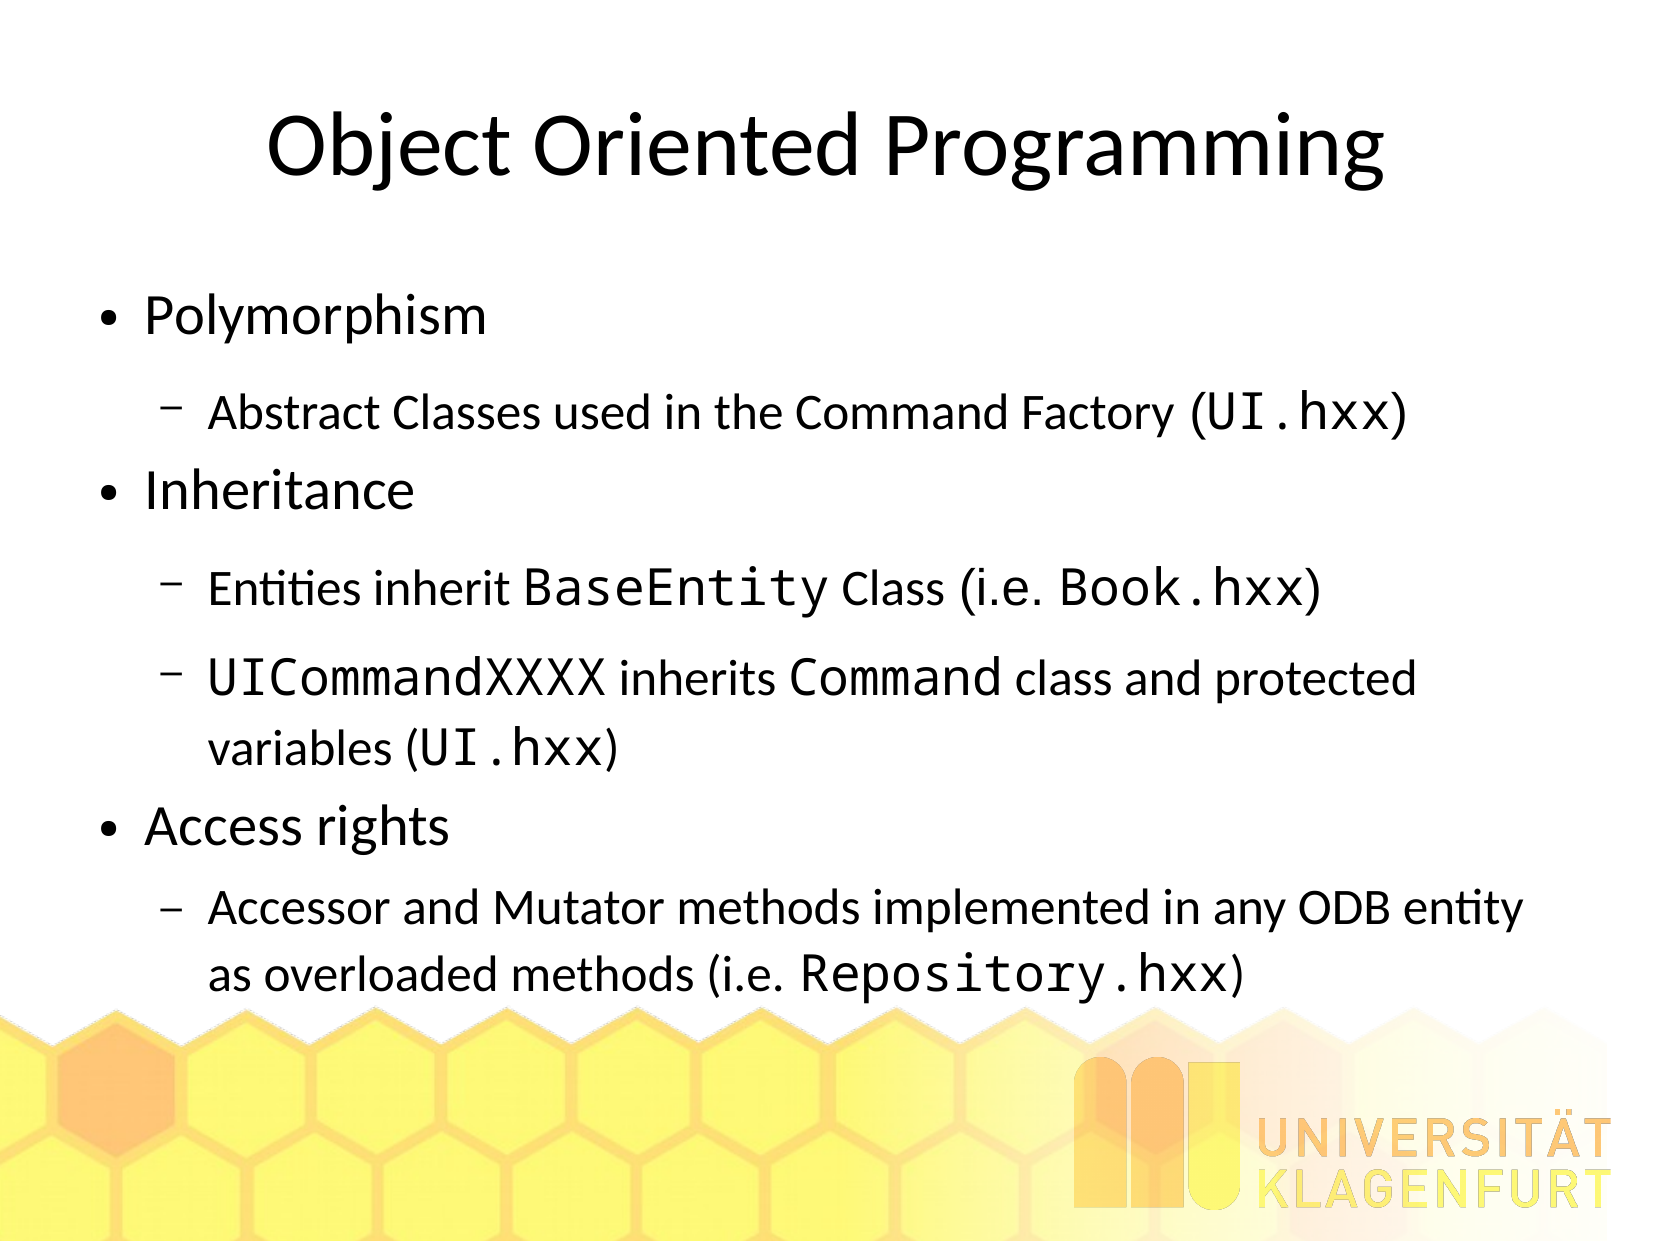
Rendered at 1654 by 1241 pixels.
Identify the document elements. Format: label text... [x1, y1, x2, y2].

list Polymorphism Abstract Classes used in the Command Factory (UI.hxx) Inheritance Entities inherit BaseEntity Class (i.e. Book.hxx) UICommandXXXX inherits Command class and protected variables (UI.hxx) Access rights Accessor and Mutator methods implemented in any ODB entity as overloaded methods (i.e. Repository.hxx) [82, 290, 1571, 1010]
title Object Oriented Programming [82, 49, 1571, 257]
picture [0, 1003, 1611, 1241]
